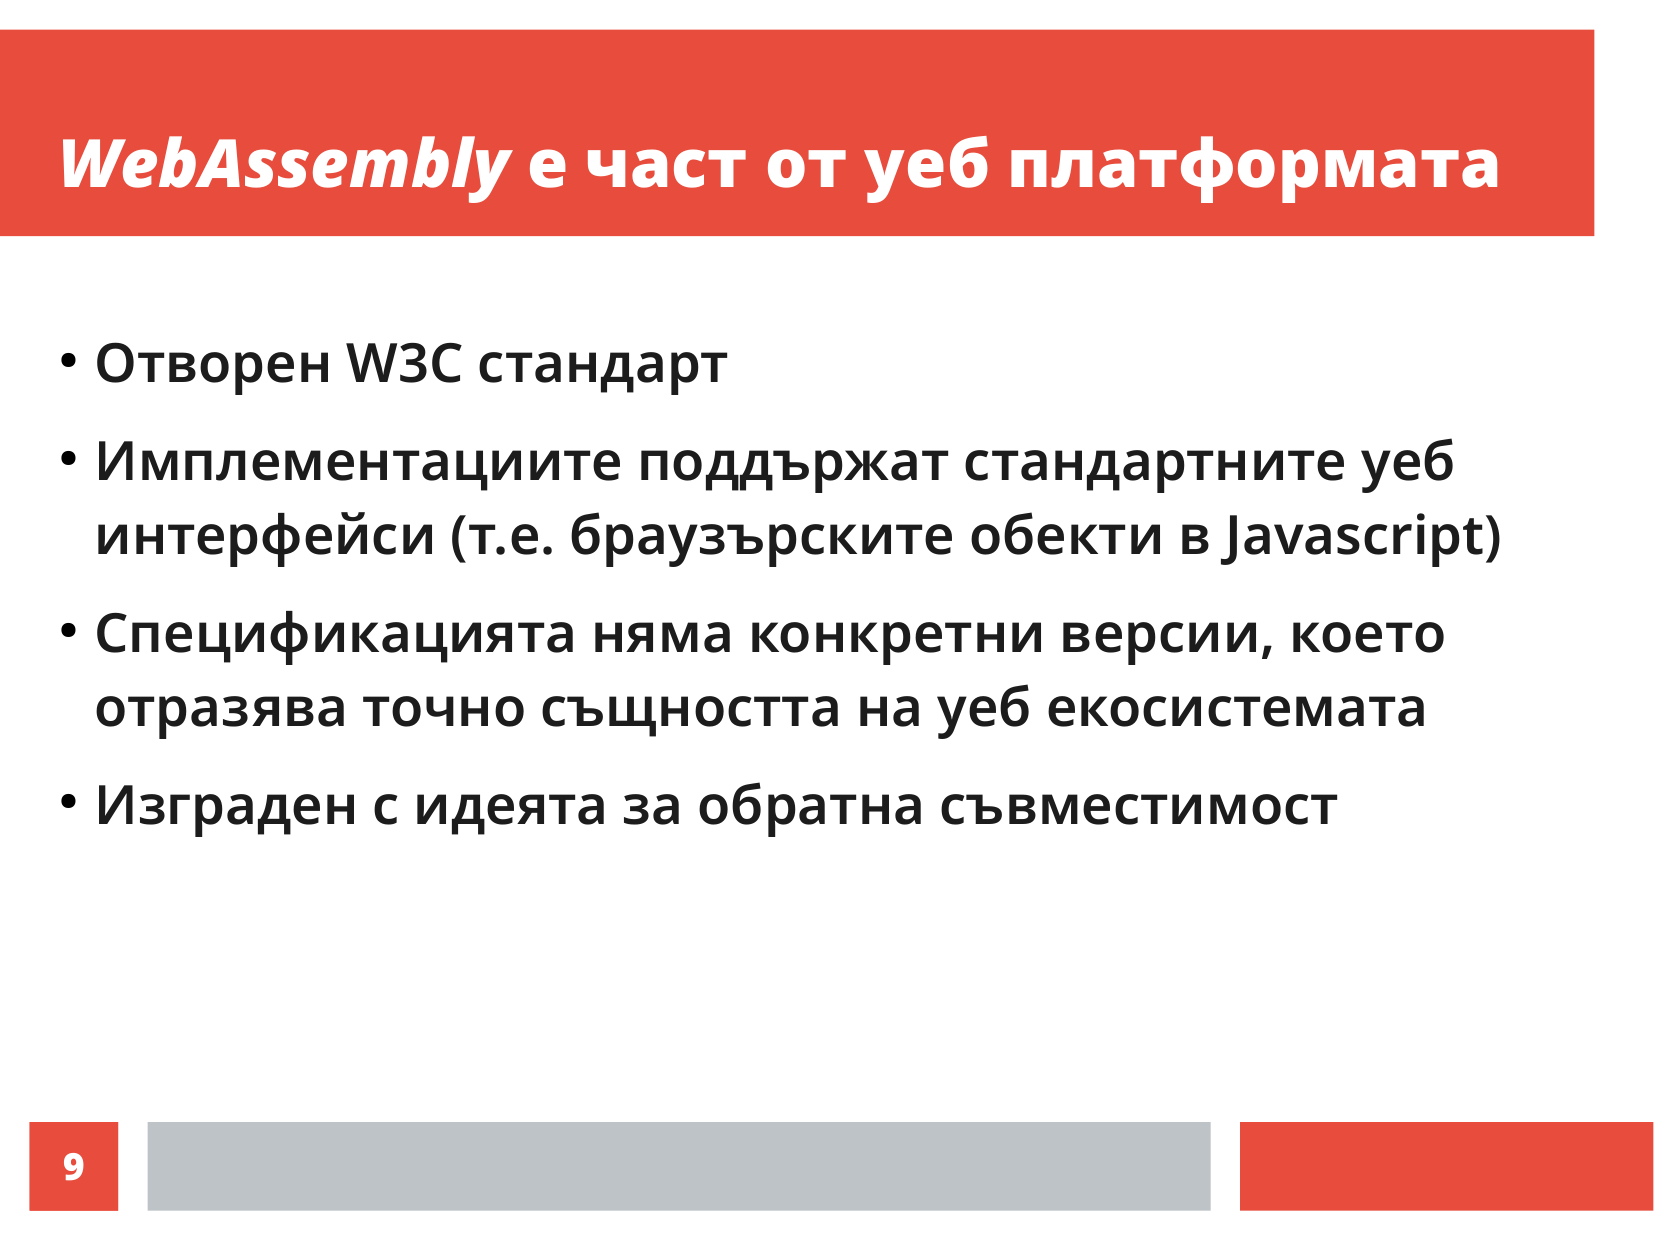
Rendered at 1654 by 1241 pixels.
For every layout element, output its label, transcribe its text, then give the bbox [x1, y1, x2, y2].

title WebAssembly е част от уеб платформата [59, 59, 1595, 207]
list Отворен W3C стандарт Имплементациите поддържат стандартните уеб интерфейси (т.е. браузърските обекти в Javascript) Спецификацията няма конкретни версии, което отразява точно същността на уеб екосистемата Изграден с идеята за обратна съвместимост [59, 324, 1565, 1093]
